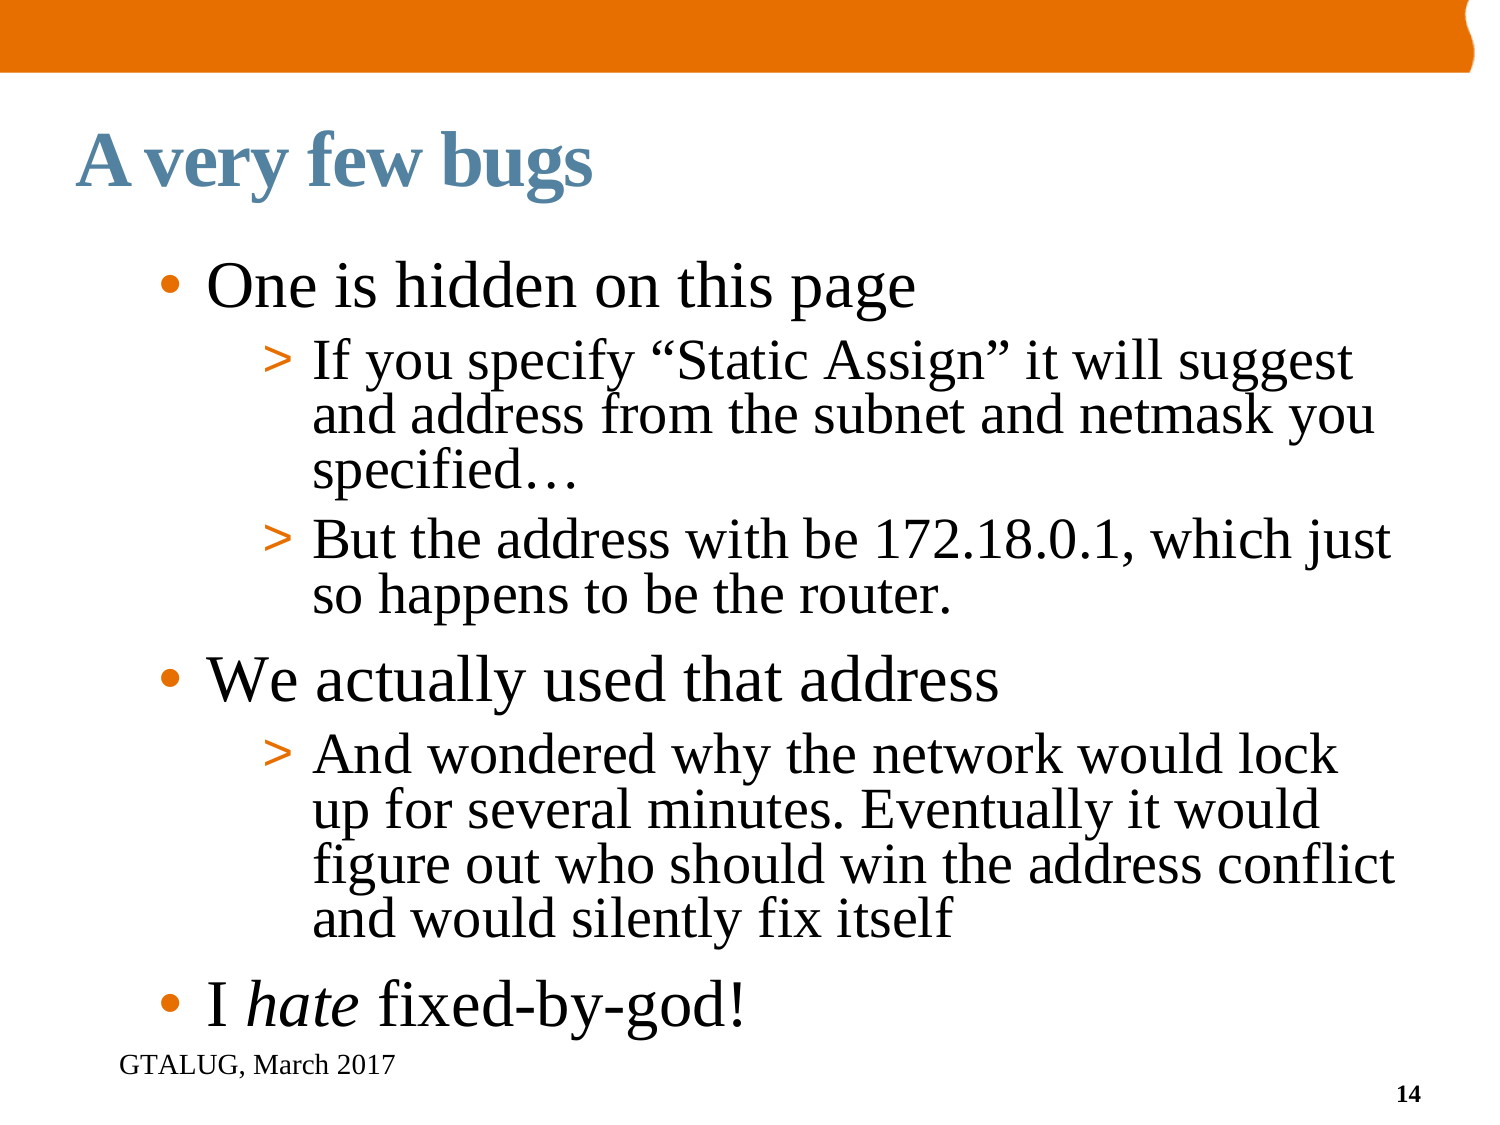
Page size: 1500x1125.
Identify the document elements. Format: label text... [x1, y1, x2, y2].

title A very few bugs [75, 122, 1438, 228]
list One is hidden on this page If you specify “Static Assign” it will suggest and address from the subnet and netmask you specified… But the address with be 172.18.0.1, which just so happens to be the router. We actually used that address And wondered why the network would lock up for several minutes. Eventually it would figure out who should win the address conflict and would silently fix itself I hate fixed-by-god! [64, 257, 1402, 1051]
picture [0, 0, 1500, 75]
